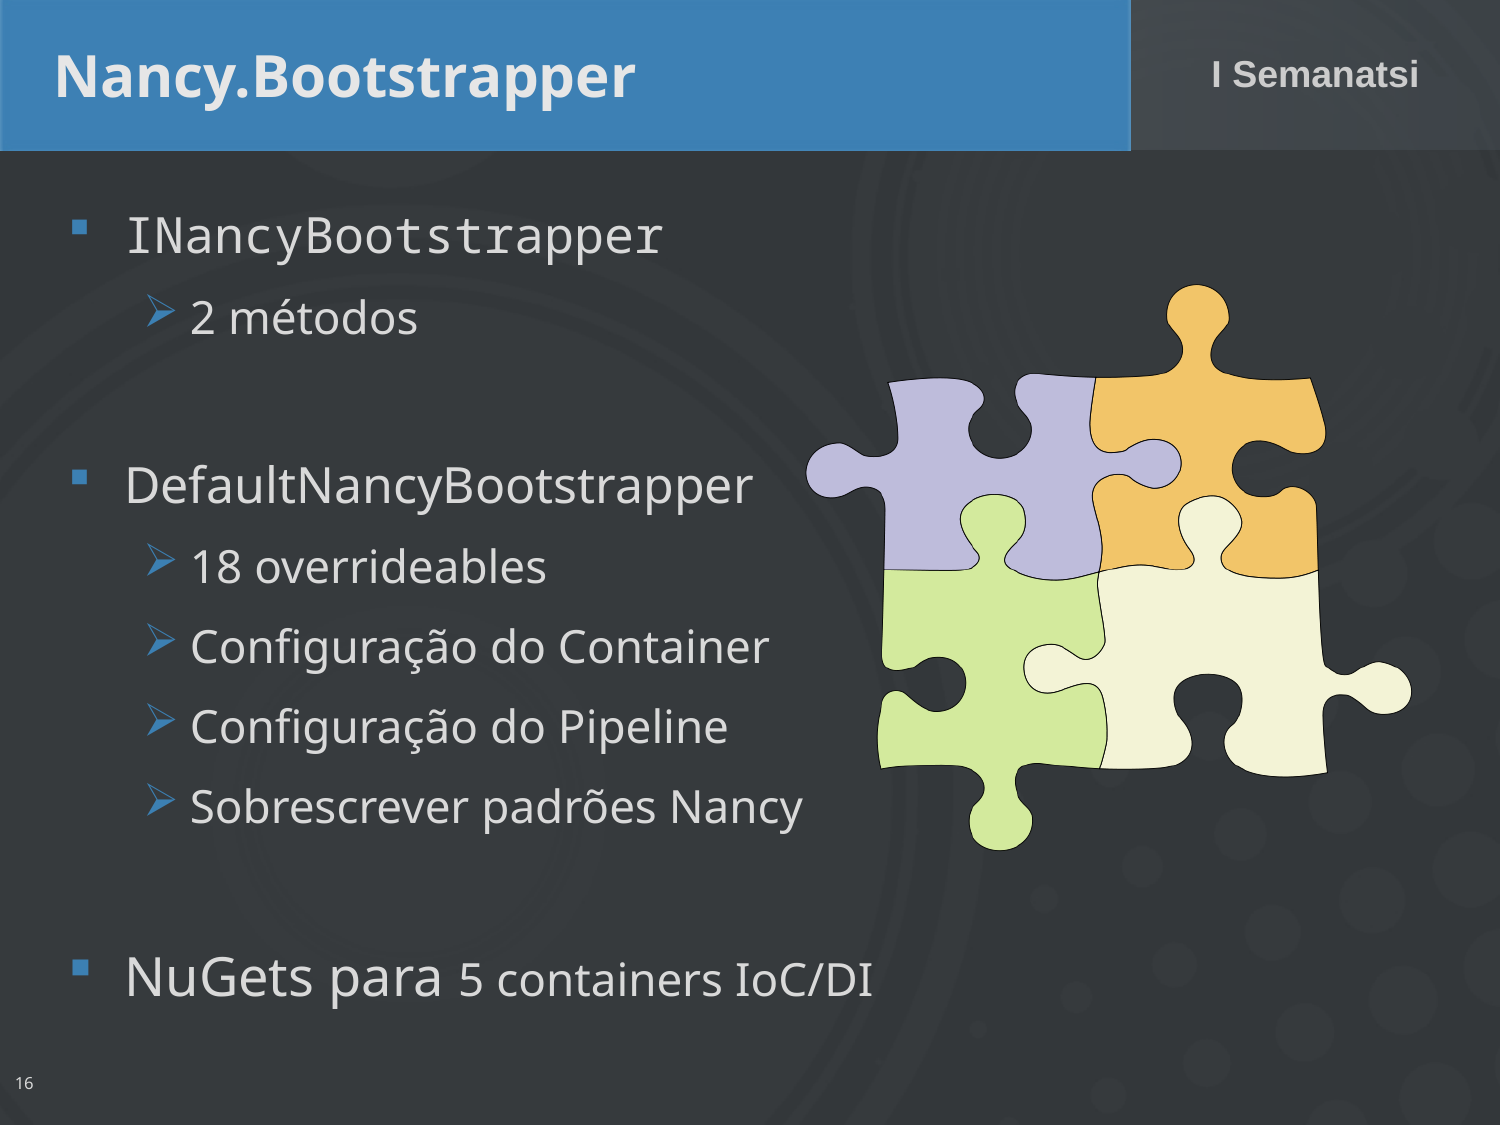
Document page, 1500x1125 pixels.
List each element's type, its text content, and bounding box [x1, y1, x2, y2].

title Nancy.Bootstrapper [53, 0, 1128, 149]
picture [0, 0, 1500, 1125]
list INancyBootstrapper 2 métodos DefaultNancyBootstrapper 18 overrideables Configuração do Container Configuração do Pipeline Sobrescrever padrões Nancy NuGets para 5 containers IoC/DI [53, 196, 1447, 1016]
